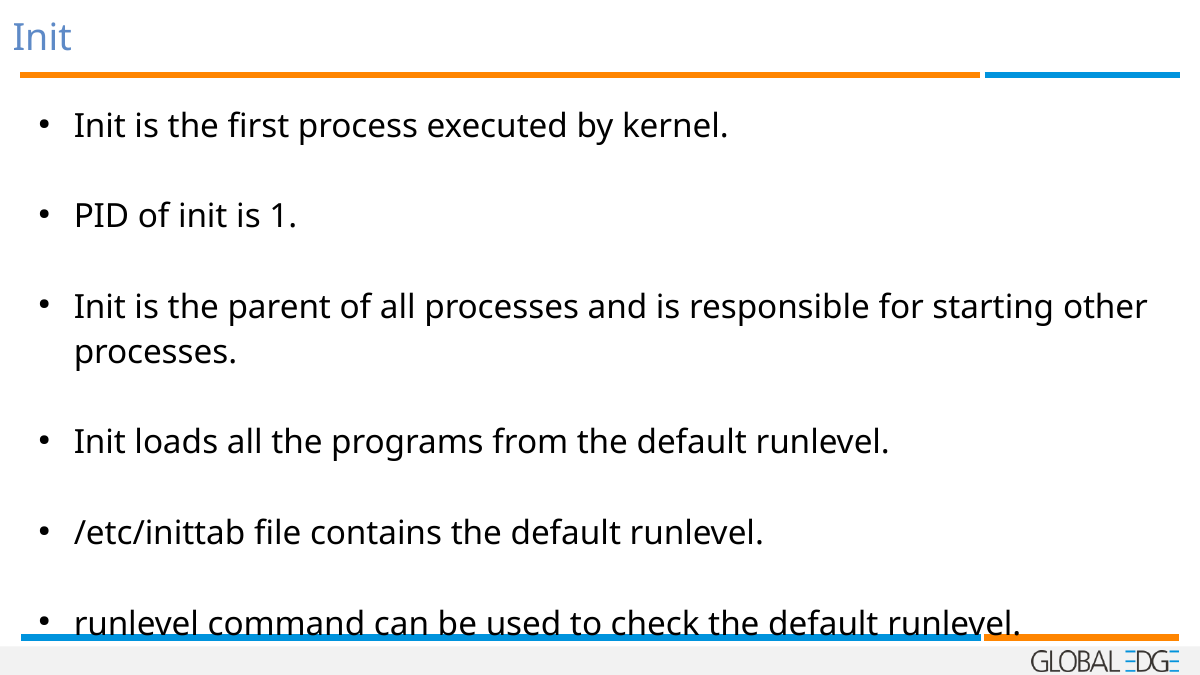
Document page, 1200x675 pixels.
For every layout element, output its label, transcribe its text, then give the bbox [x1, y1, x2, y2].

text_box Init is the first process executed by kernel. PID of init is 1. Init is the parent of all processes and is responsible for starting other processes. Init loads all the programs from the default runlevel. /etc/inittab file contains the default runlevel. runlevel command can be used to check the default runlevel. [23, 94, 1182, 578]
title Init [12, 9, 1088, 63]
picture [1031, 650, 1179, 672]
